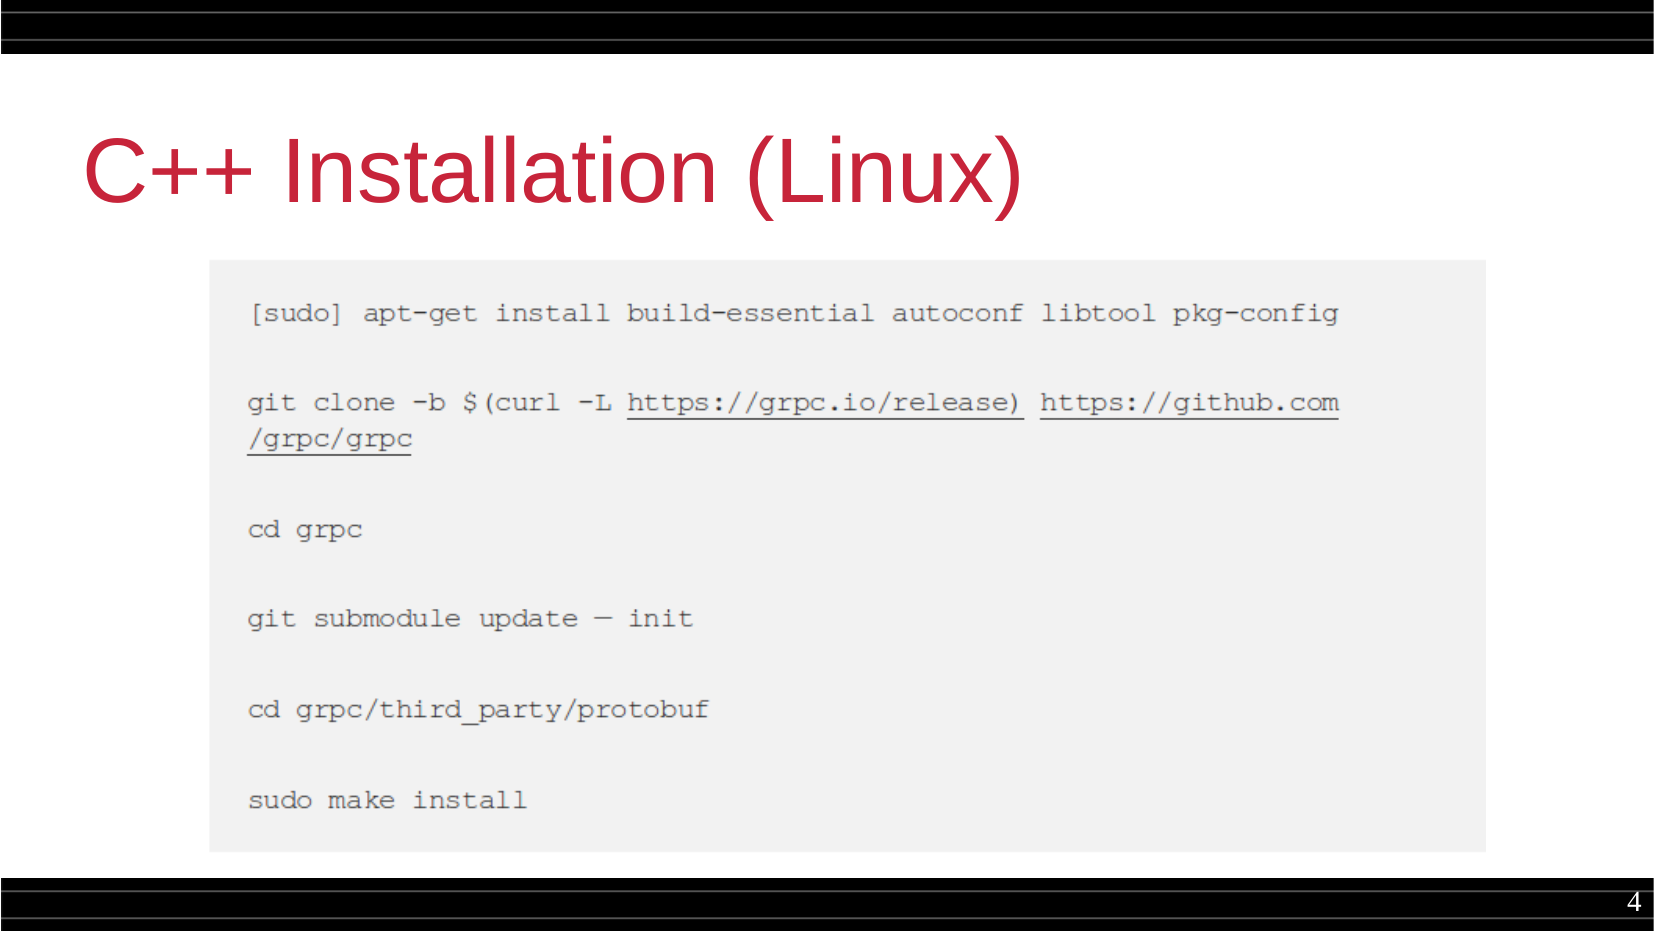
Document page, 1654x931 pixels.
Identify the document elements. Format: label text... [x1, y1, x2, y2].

picture [1, 0, 1654, 54]
picture [1, 878, 1654, 931]
picture [205, 254, 1486, 857]
title C++ Installation (Linux) [82, 92, 1571, 249]
